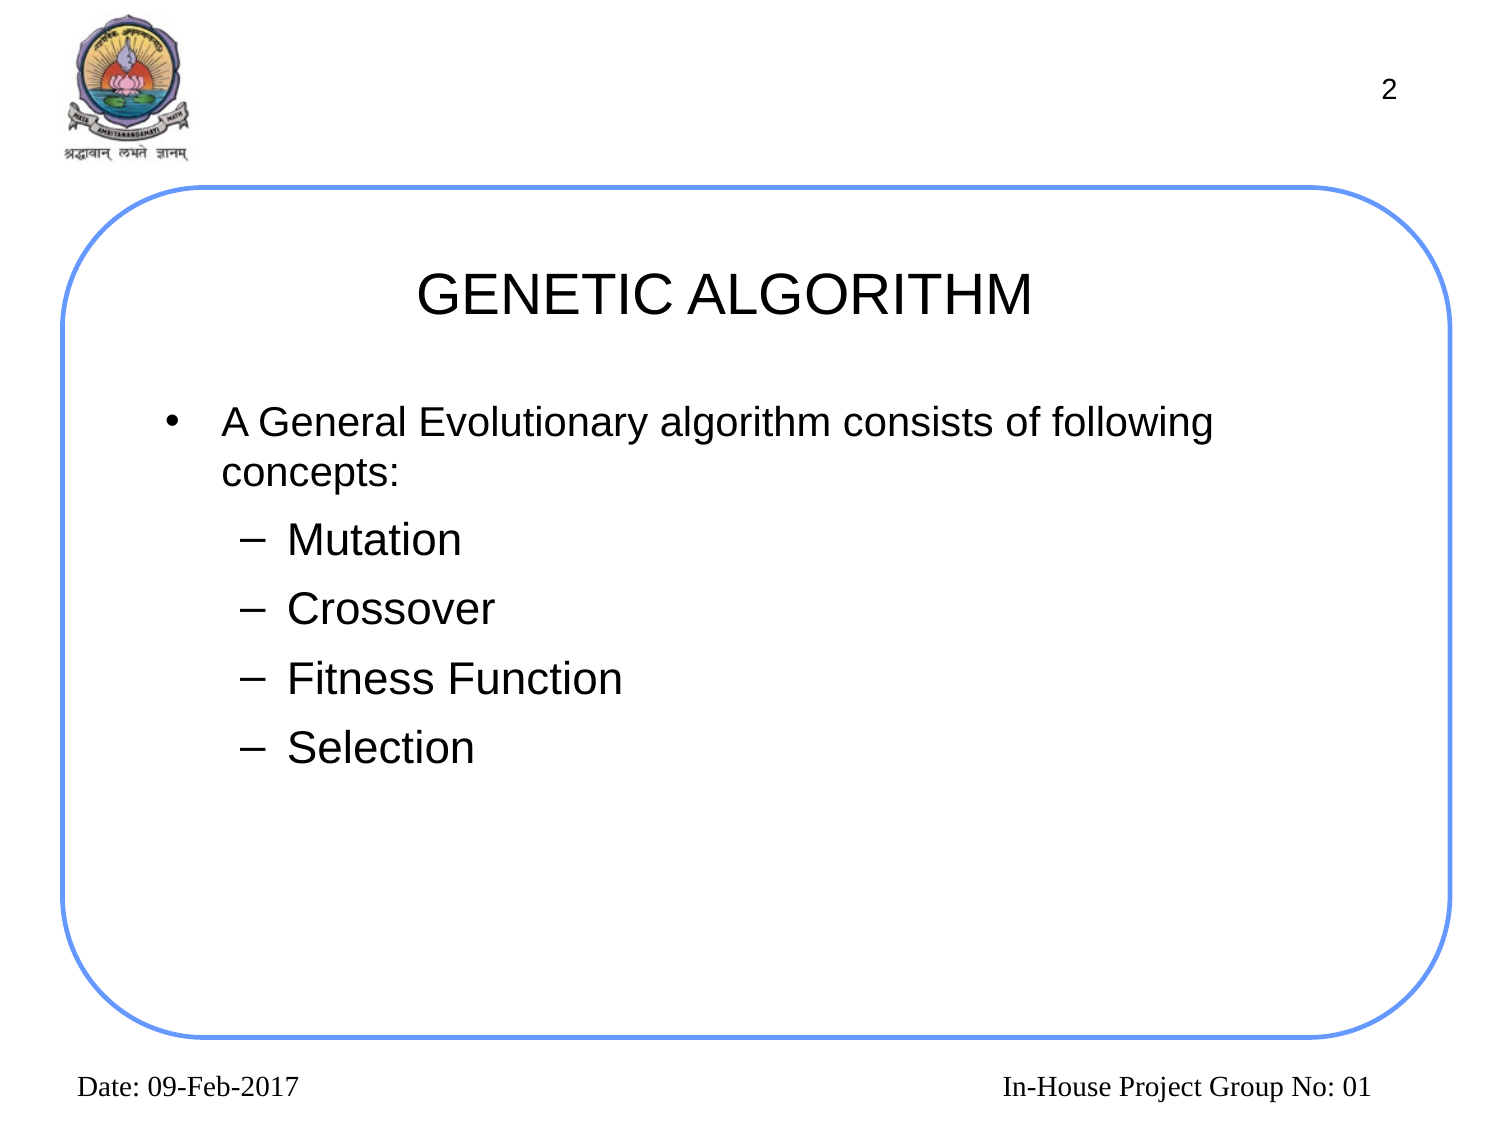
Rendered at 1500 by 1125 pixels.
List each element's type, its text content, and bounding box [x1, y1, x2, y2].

title GENETIC ALGORITHM [162, 224, 1288, 358]
picture [62, 12, 193, 163]
text_box Date: 09-Feb-2017 [62, 1059, 413, 1125]
text_box <number> [1149, 62, 1413, 141]
text_box In-House Project Group No: 01 [949, 1059, 1426, 1125]
list A General Evolutionary algorithm consists of following concepts: Mutation Crossover Fitness Function Selection [150, 387, 1351, 1005]
